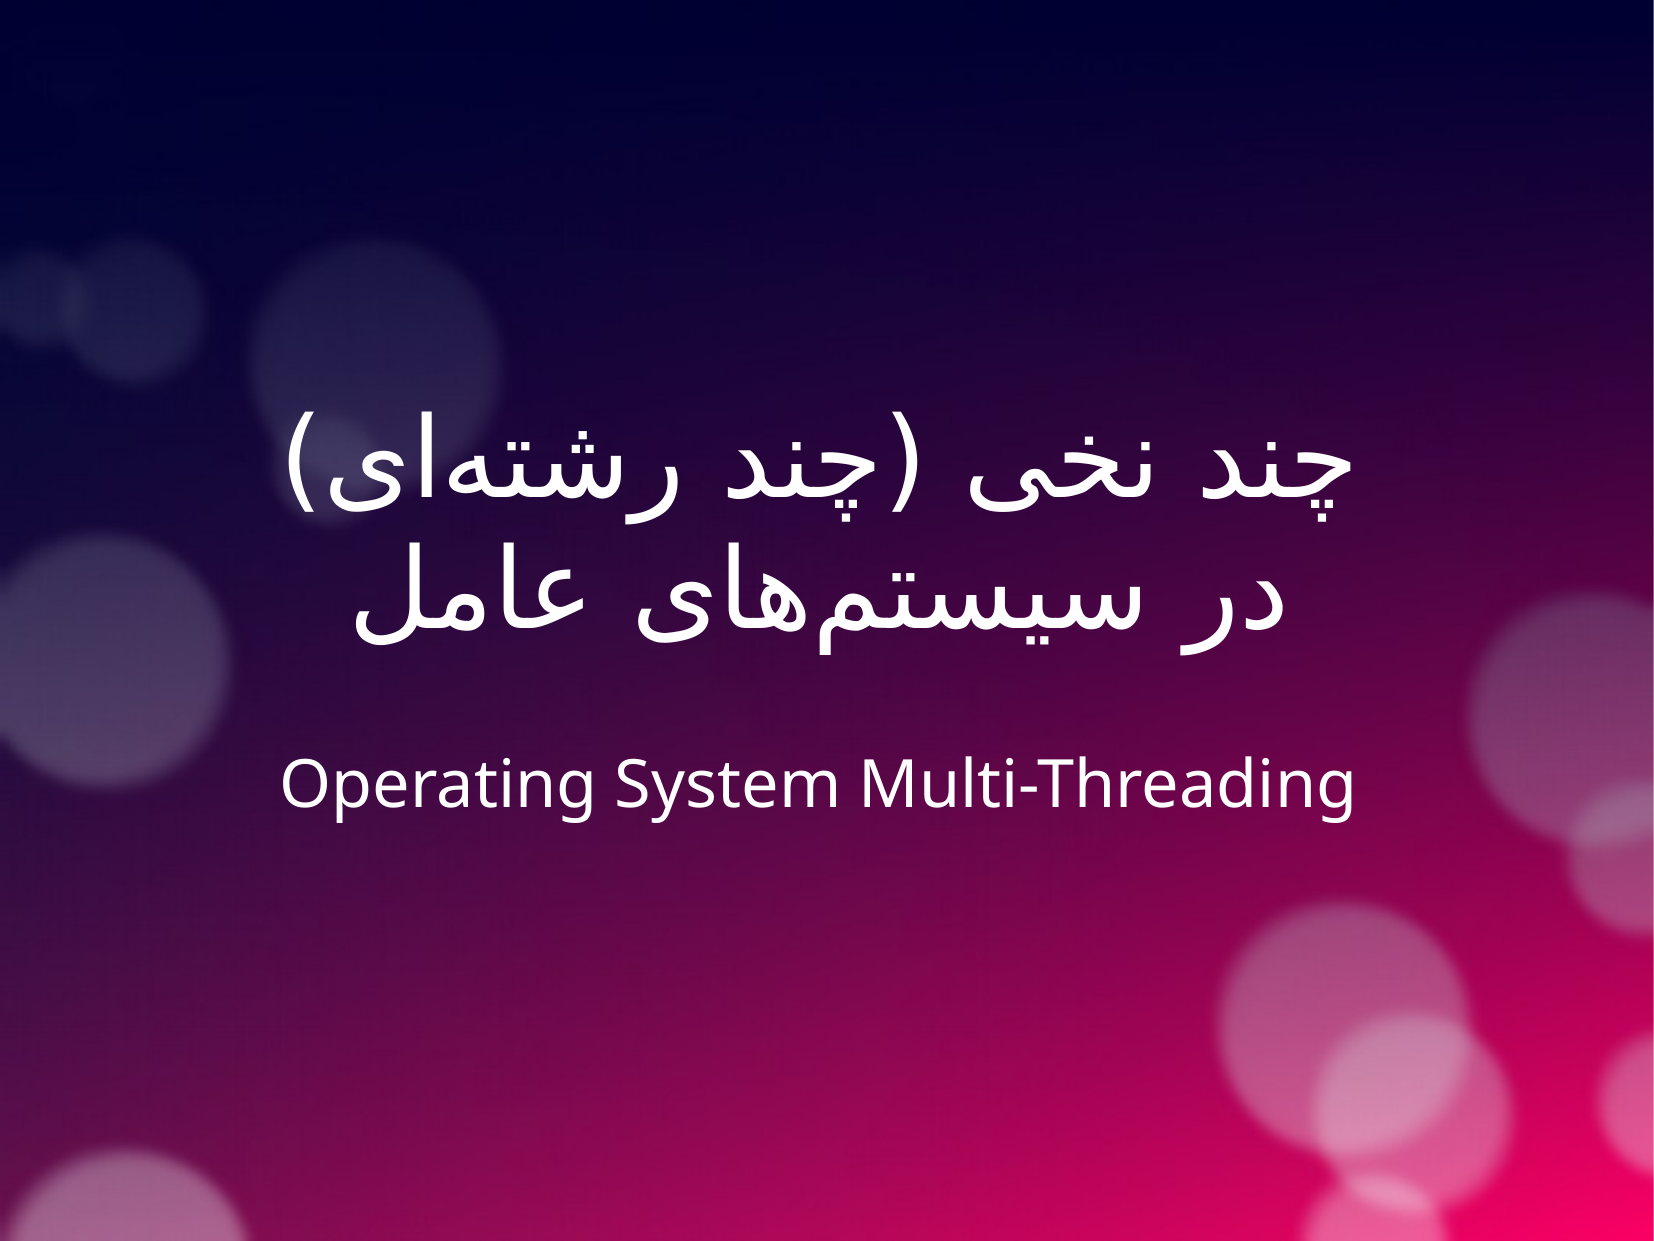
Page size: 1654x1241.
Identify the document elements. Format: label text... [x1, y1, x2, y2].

subtitle Operating System Multi-Threading [75, 705, 1564, 859]
picture [0, 0, 1654, 1241]
title چند نخی (چند رشته‌ای) در سیستم‌های عامل [75, 370, 1564, 677]
